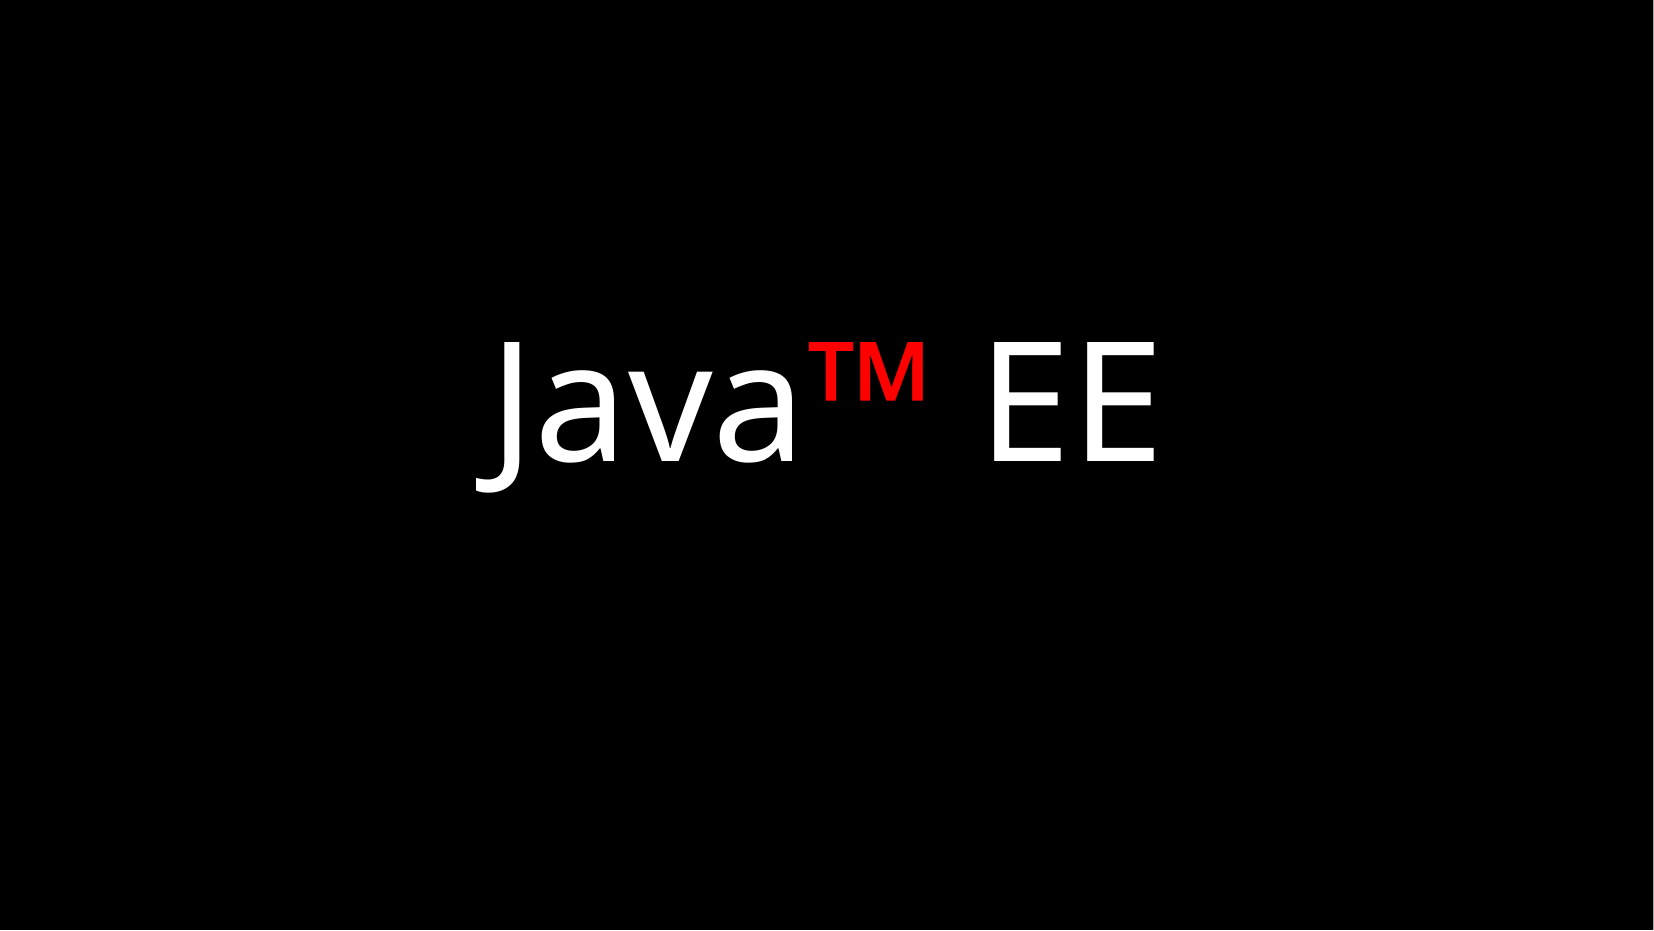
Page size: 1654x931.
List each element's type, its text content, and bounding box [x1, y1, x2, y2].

subtitle Java™ EE [82, 37, 1571, 757]
